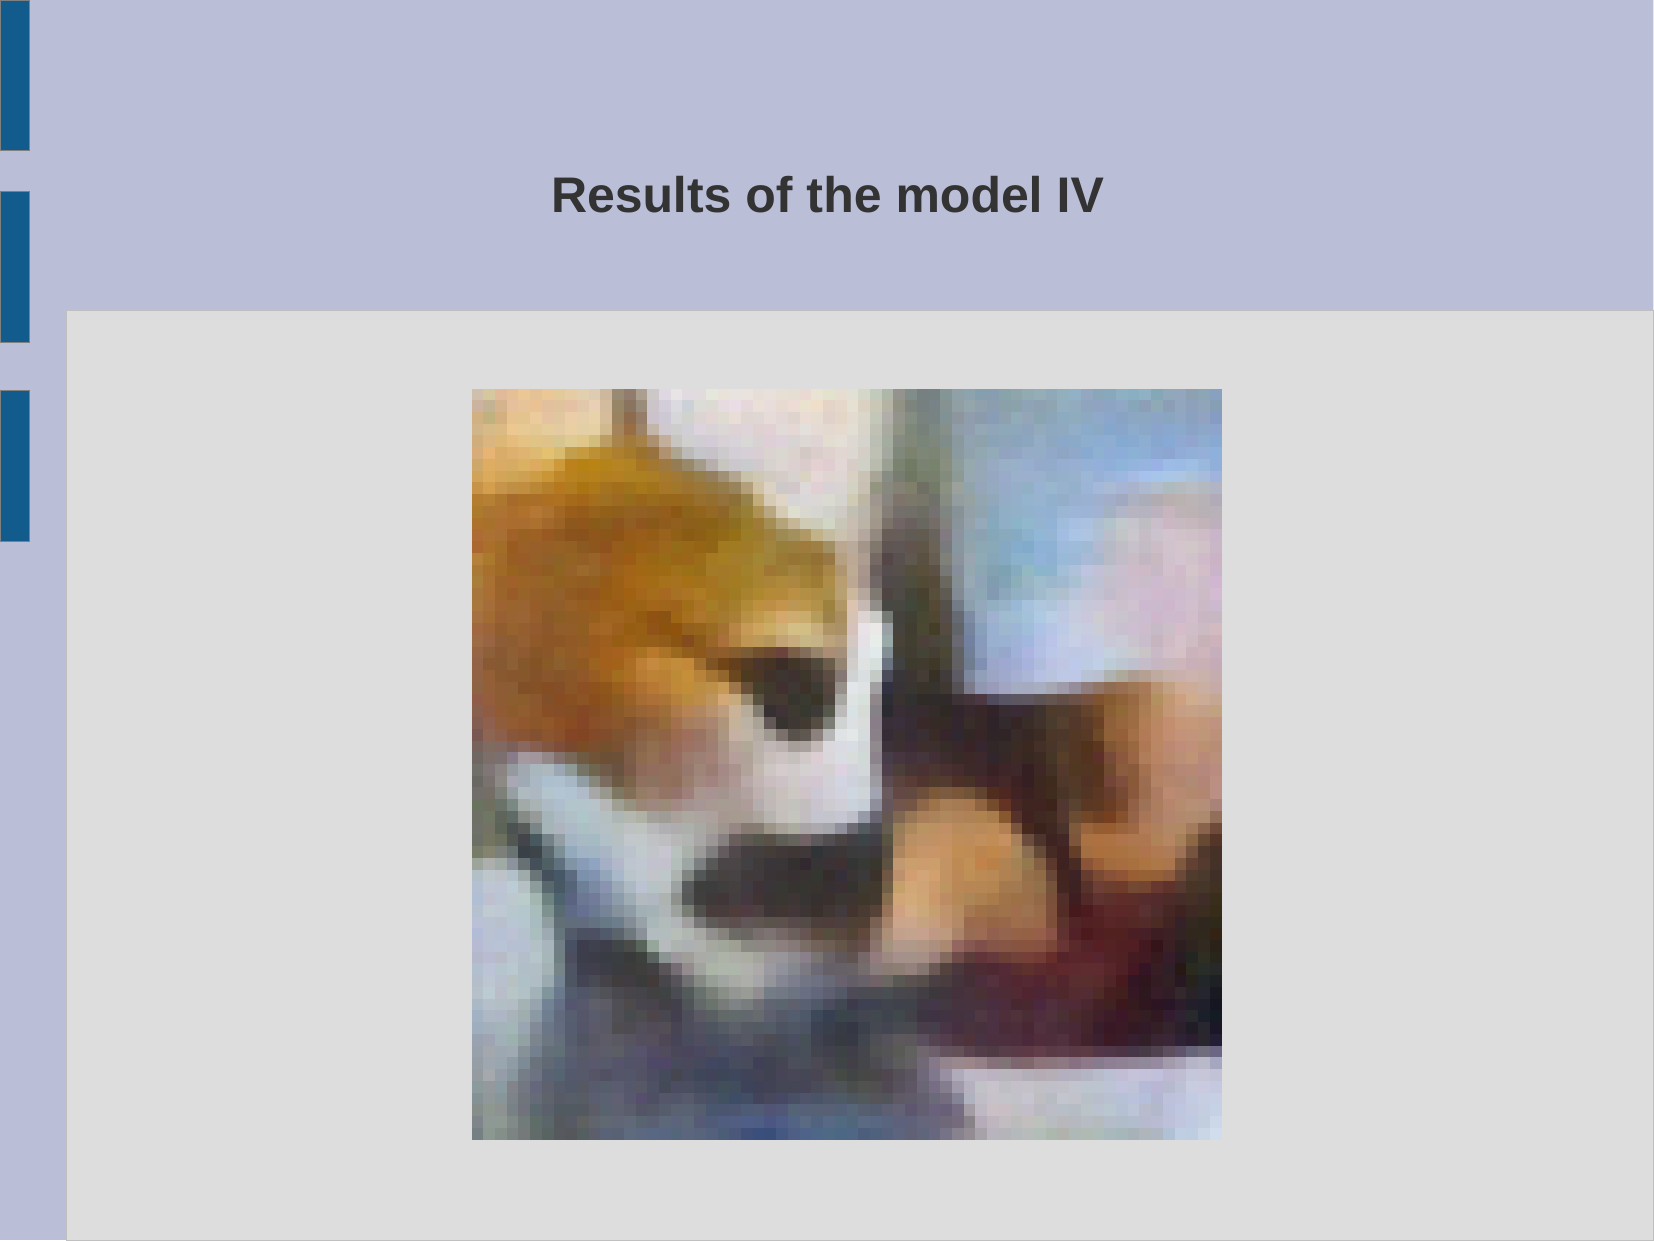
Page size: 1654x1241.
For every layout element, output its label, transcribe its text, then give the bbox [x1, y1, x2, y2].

title Results of the model IV [121, 91, 1534, 299]
picture [472, 389, 1222, 1140]
